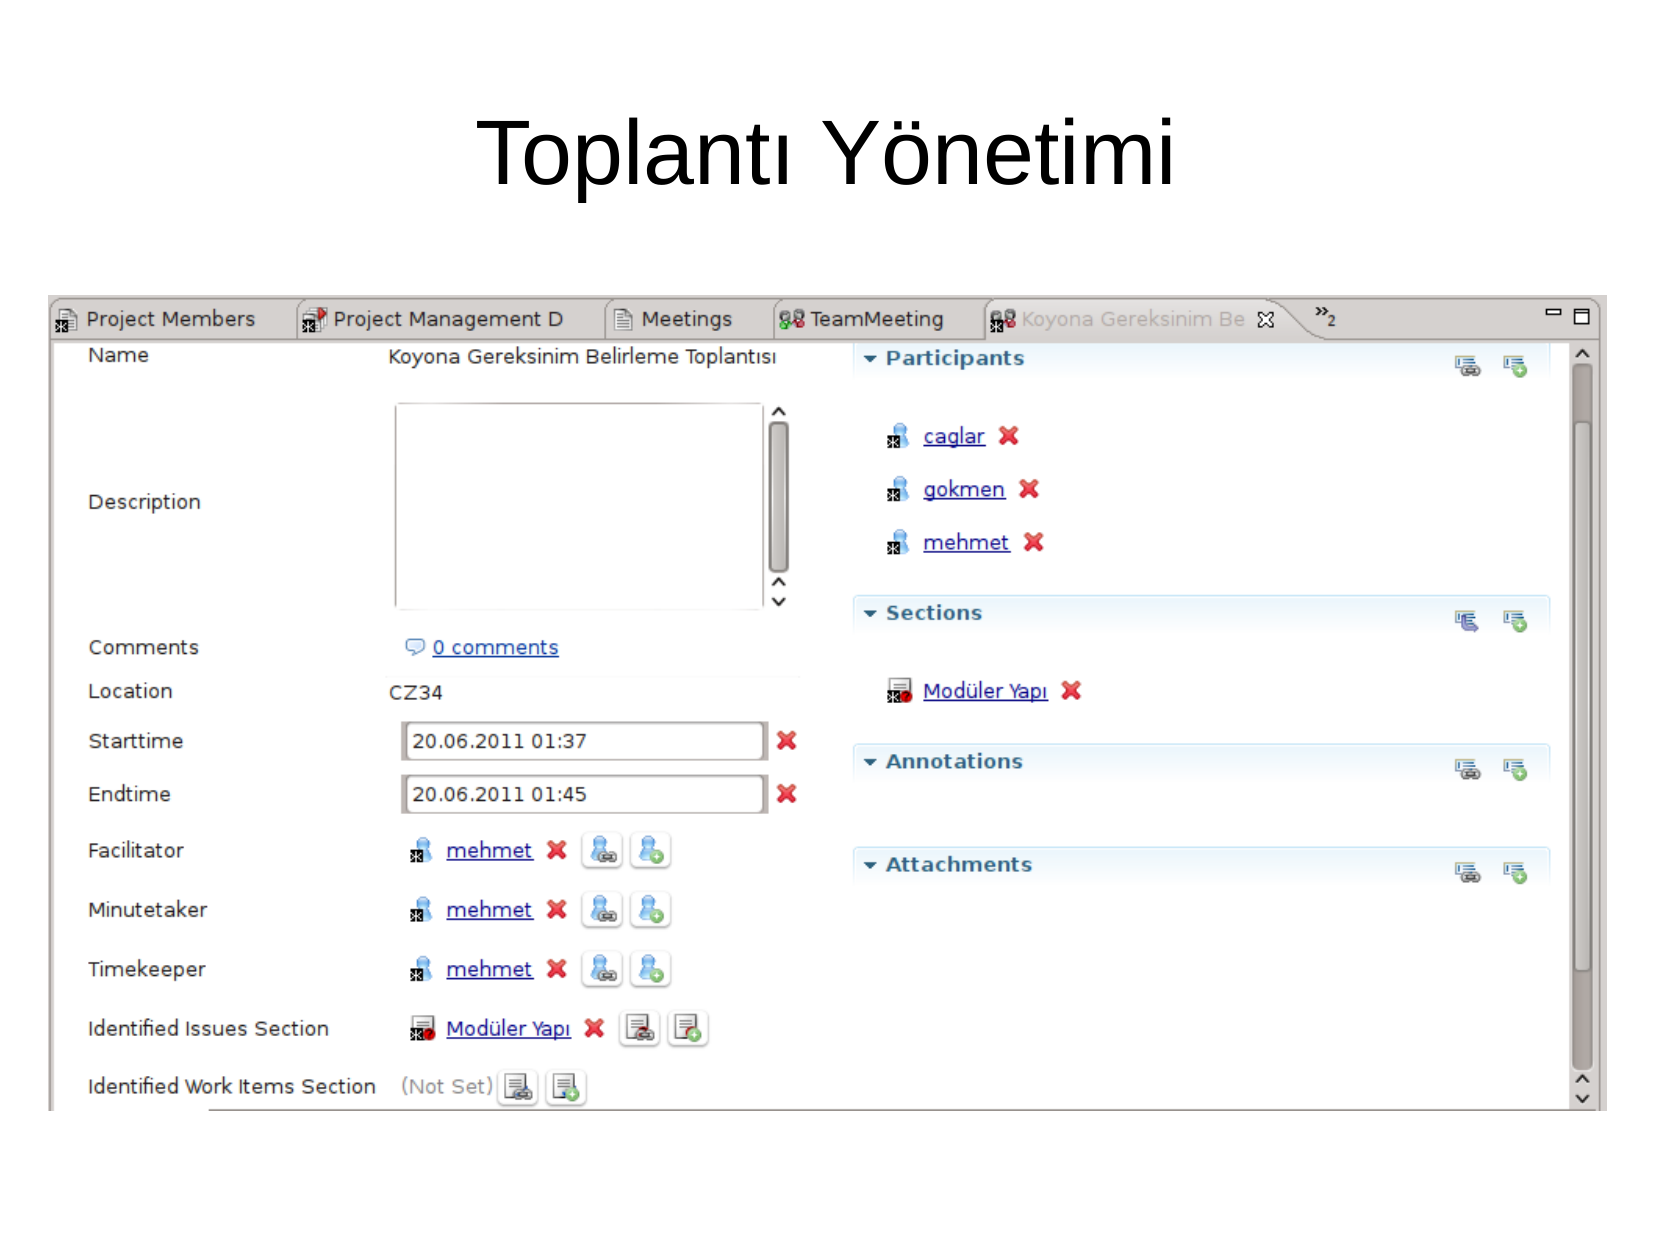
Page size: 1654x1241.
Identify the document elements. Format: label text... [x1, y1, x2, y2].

title Toplantı Yönetimi [82, 49, 1571, 257]
picture [48, 295, 1607, 1111]
